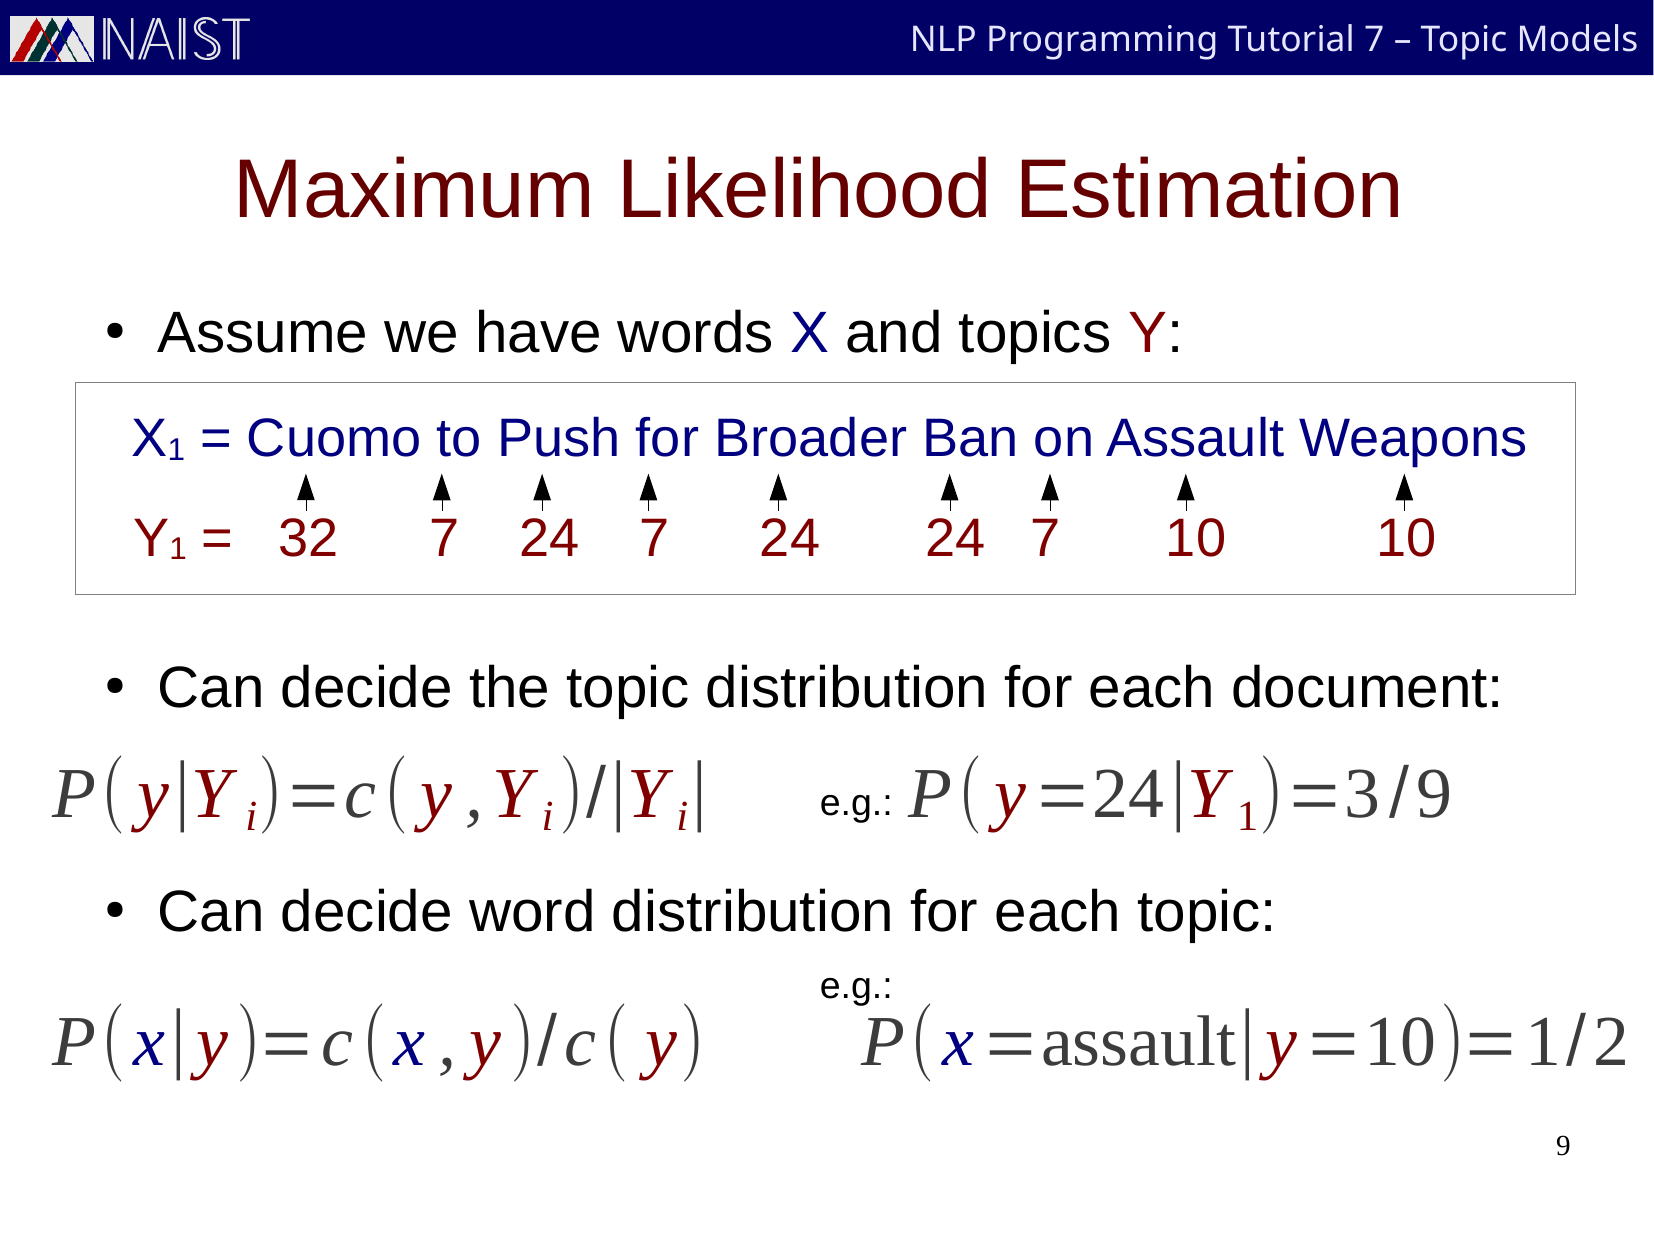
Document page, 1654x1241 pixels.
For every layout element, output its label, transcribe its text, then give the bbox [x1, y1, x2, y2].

list Assume we have words X and topics Y: Can decide the topic distribution for each document: Can decide word distribution for each topic: [86, 595, 1576, 1119]
picture [10, 16, 94, 62]
text_box Y1 = 32 7 24 7 24 24 7 10 10 [118, 499, 1453, 593]
chart [29, 998, 725, 1085]
title Maximum Likelihood Estimation [75, 92, 1564, 285]
list Assume we have words X and topics Y: Can decide the topic distribution for each document: Can decide word distribution for each topic: [86, 300, 1576, 382]
chart [838, 998, 1645, 1085]
chart [29, 750, 731, 842]
text_box e.g.: [805, 773, 908, 831]
text_box e.g.: [805, 956, 908, 1014]
picture [102, 17, 251, 60]
chart [886, 750, 1469, 842]
text_box X1 = Cuomo to Push for Broader Ban on Assault Weapons [116, 400, 1544, 494]
list Assume we have words X and topics Y: Can decide the topic distribution for each document: Can decide word distribution for each topic: [86, 383, 1575, 594]
